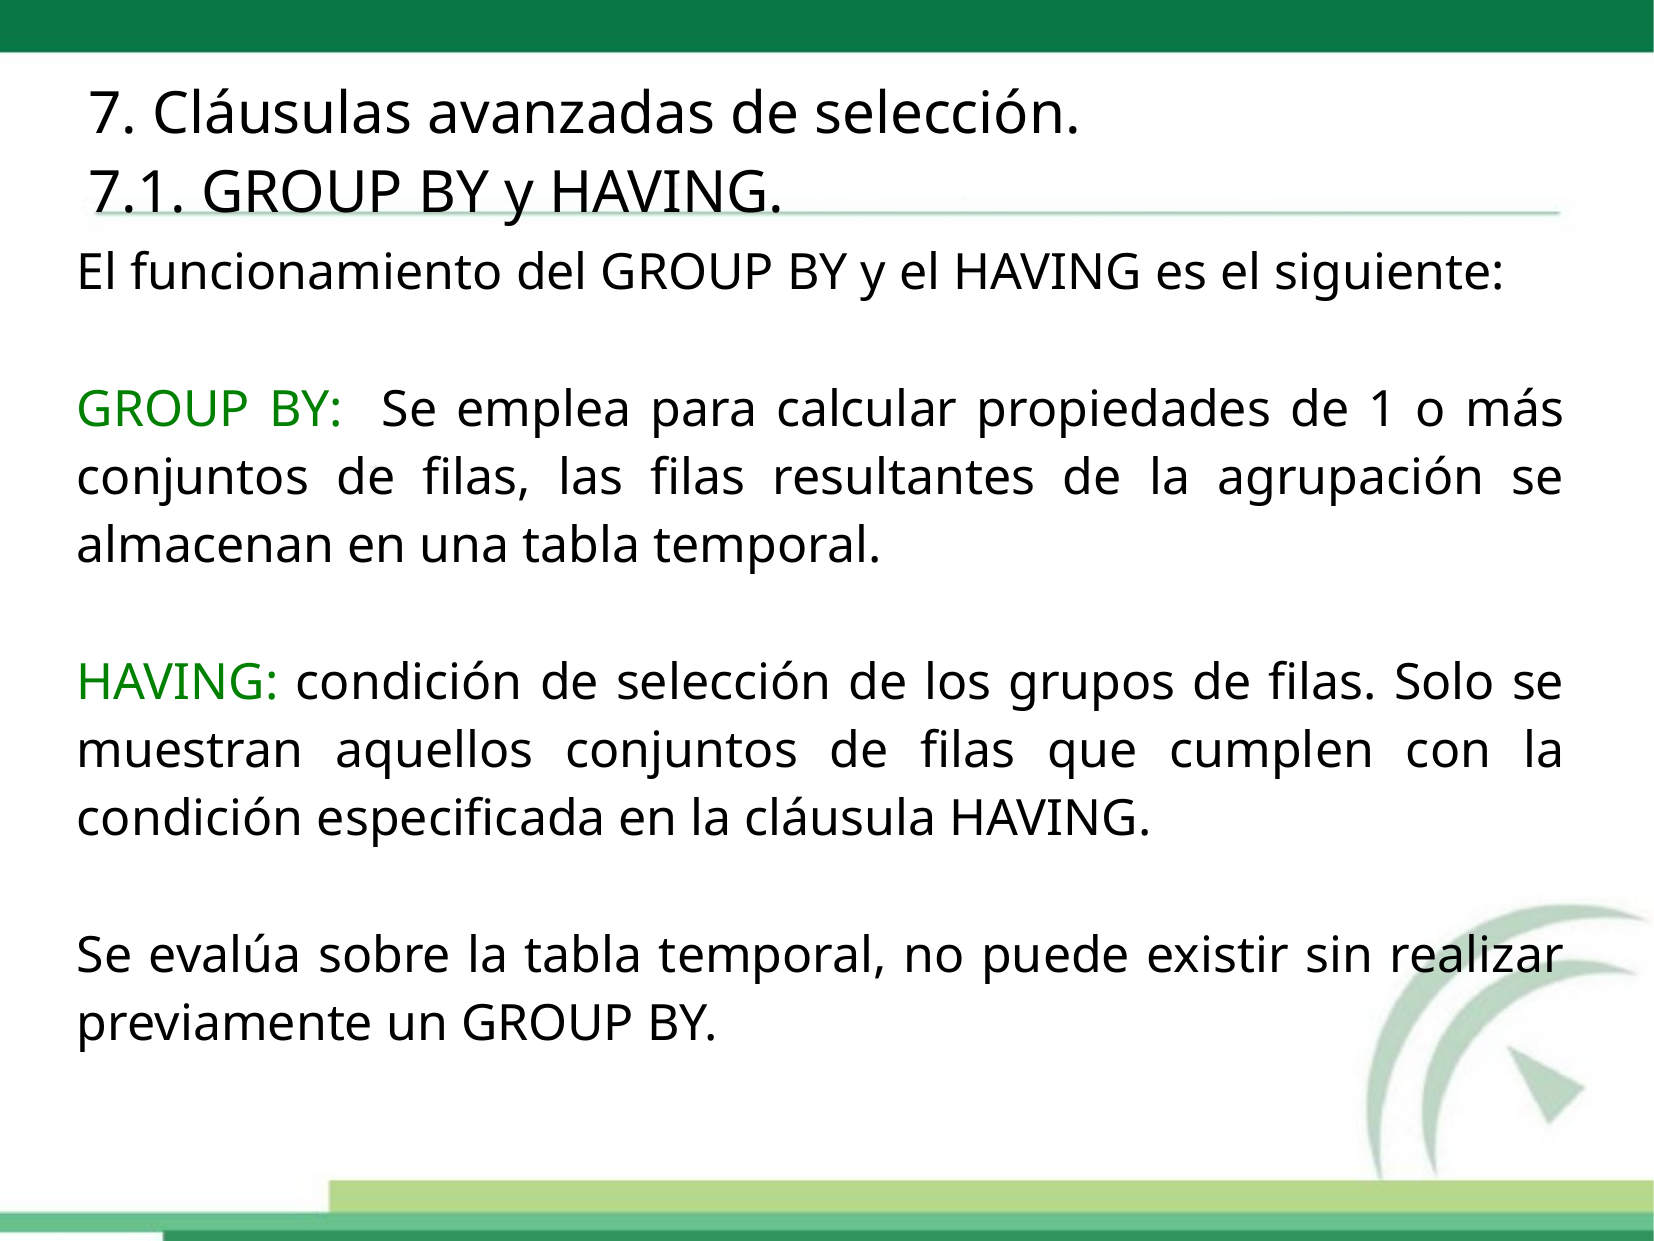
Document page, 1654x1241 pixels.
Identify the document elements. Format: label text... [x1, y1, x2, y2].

title 7. Cláusulas avanzadas de selección. 7.1. GROUP BY y HAVING. [88, 46, 1577, 254]
list El funcionamiento del GROUP BY y el HAVING es el siguiente: GROUP BY: Se emplea para calcular propiedades de 1 o más conjuntos de filas, las filas resultantes de la agrupación se almacenan en una tabla temporal. HAVING: condición de selección de los grupos de filas. Solo se muestran aquellos conjuntos de filas que cumplen con la condición especificada en la cláusula HAVING. Se evalúa sobre la tabla temporal, no puede existir sin realizar previamente un GROUP BY. [76, 236, 1565, 1110]
picture [0, 0, 1654, 1241]
